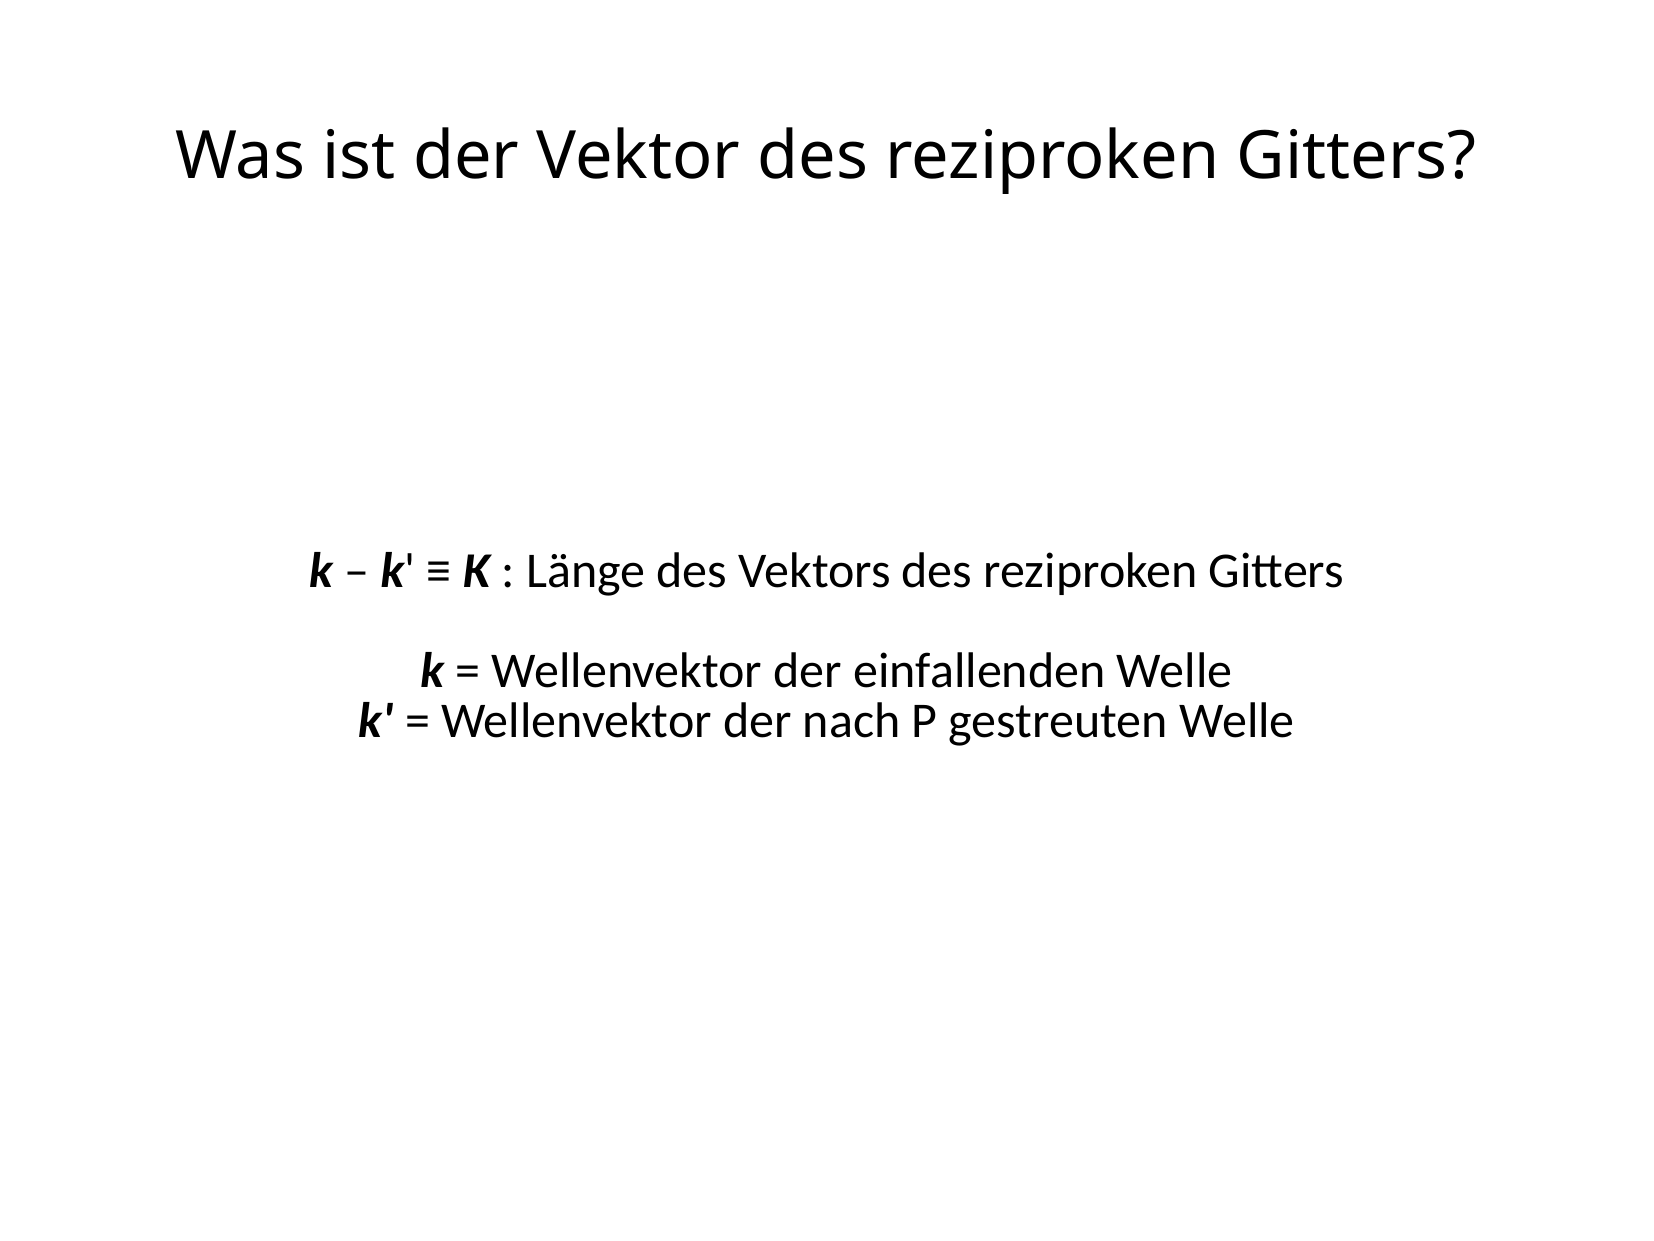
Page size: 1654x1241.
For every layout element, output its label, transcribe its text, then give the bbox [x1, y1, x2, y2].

title Was ist der Vektor des reziproken Gitters? [82, 49, 1571, 257]
subtitle k – k' ≡ K : Länge des Vektors des reziproken Gitters k = Wellenvektor der einfallenden Welle k' = Wellenvektor der nach P gestreuten Welle [82, 290, 1571, 1010]
